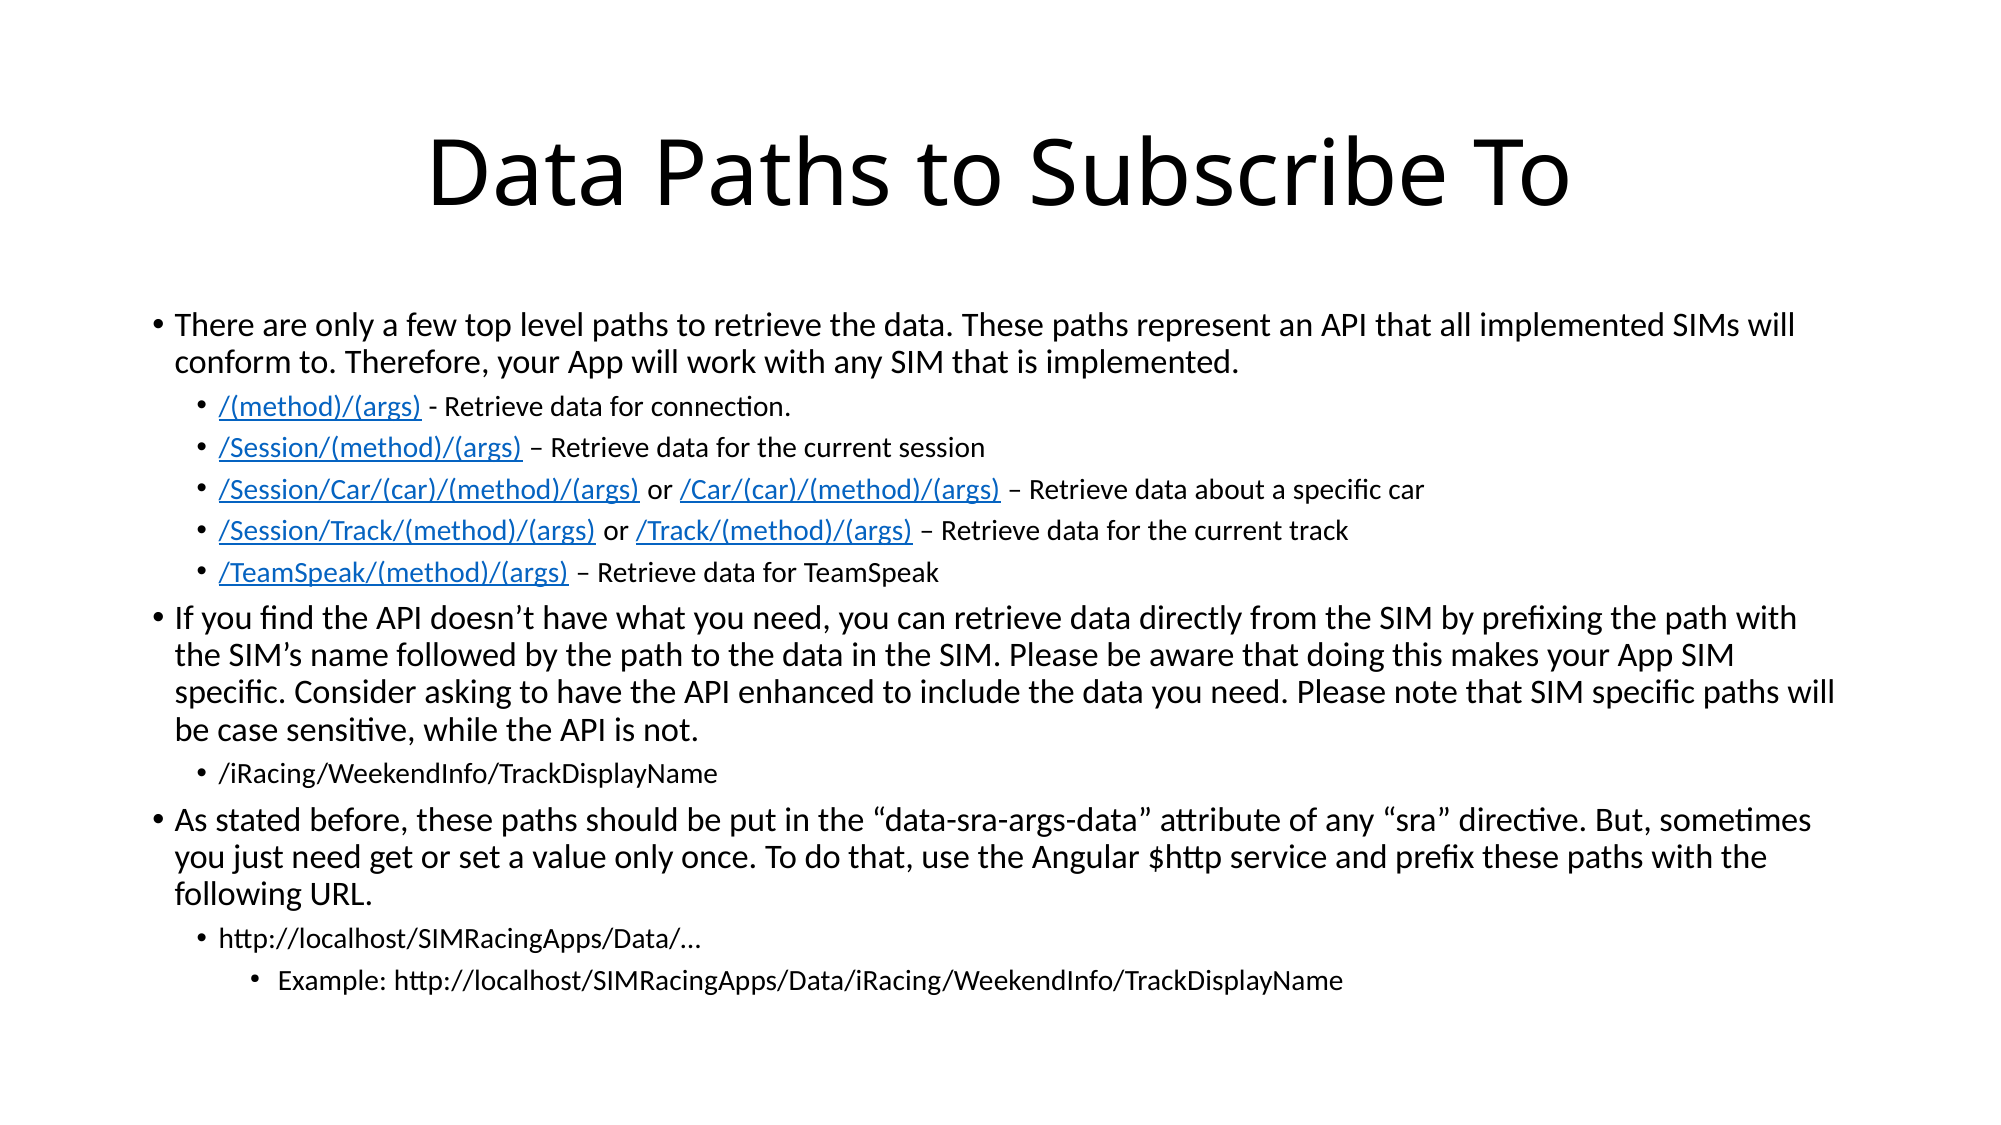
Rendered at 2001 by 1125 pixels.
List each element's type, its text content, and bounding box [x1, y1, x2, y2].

title Data Paths to Subscribe To [137, 59, 1863, 278]
list There are only a few top level paths to retrieve the data. These paths represent an API that all implemented SIMs will conform to. Therefore, your App will work with any SIM that is implemented. /(method)/(args) - Retrieve data for connection. /Session/(method)/(args) – Retrieve data for the current session /Session/Car/(car)/(method)/(args) or /Car/(car)/(method)/(args) – Retrieve data about a specific car /Session/Track/(method)/(args) or /Track/(method)/(args) – Retrieve data for the current track /TeamSpeak/(method)/(args) – Retrieve data for TeamSpeak If you find the API doesn’t have what you need, you can retrieve data directly from the SIM by prefixing the path with the SIM’s name followed by the path to the data in the SIM. Please be aware that doing this makes your App SIM specific. Consider asking to have the API enhanced to include the data you need. Please note that SIM specific paths will be case sensitive, while the API is not. /iRacing/WeekendInfo/TrackDisplayName As stated before, these paths should be put in the “data-sra-args-data” attribute of any “sra” directive. But, sometimes you just need get or set a value only once. To do that, use the Angular $http service and prefix these paths with the following URL. http://localhost/SIMRacingApps/Data/… Example: http://localhost/SIMRacingApps/Data/iRacing/WeekendInfo/TrackDisplayName [137, 299, 1863, 1014]
